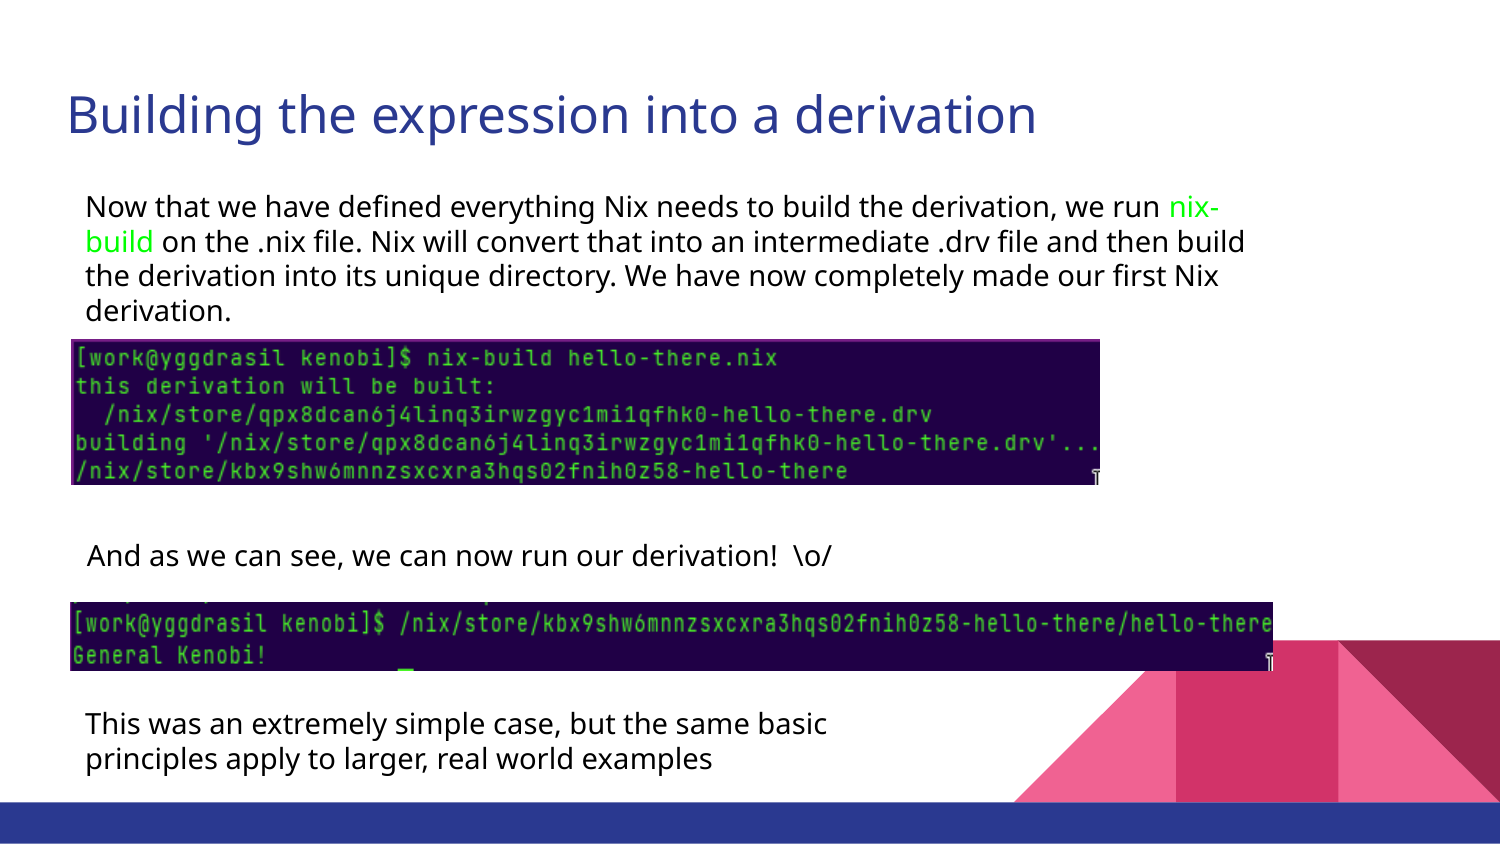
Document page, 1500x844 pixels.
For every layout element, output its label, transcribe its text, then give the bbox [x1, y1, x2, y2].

text_box And as we can see, we can now run our derivation! \o/ [71, 522, 1100, 588]
text_box This was an extremely simple case, but the same basic principles apply to larger, real world examples [70, 690, 984, 791]
picture [71, 343, 1100, 485]
picture [70, 602, 1273, 671]
text_box Now that we have defined everything Nix needs to build the derivation, we run nix-build on the .nix file. Nix will convert that into an intermediate .drv file and then build the derivation into its unique directory. We have now completely made our first Nix derivation. [70, 172, 1297, 343]
title Building the expression into a derivation [51, 67, 1436, 160]
